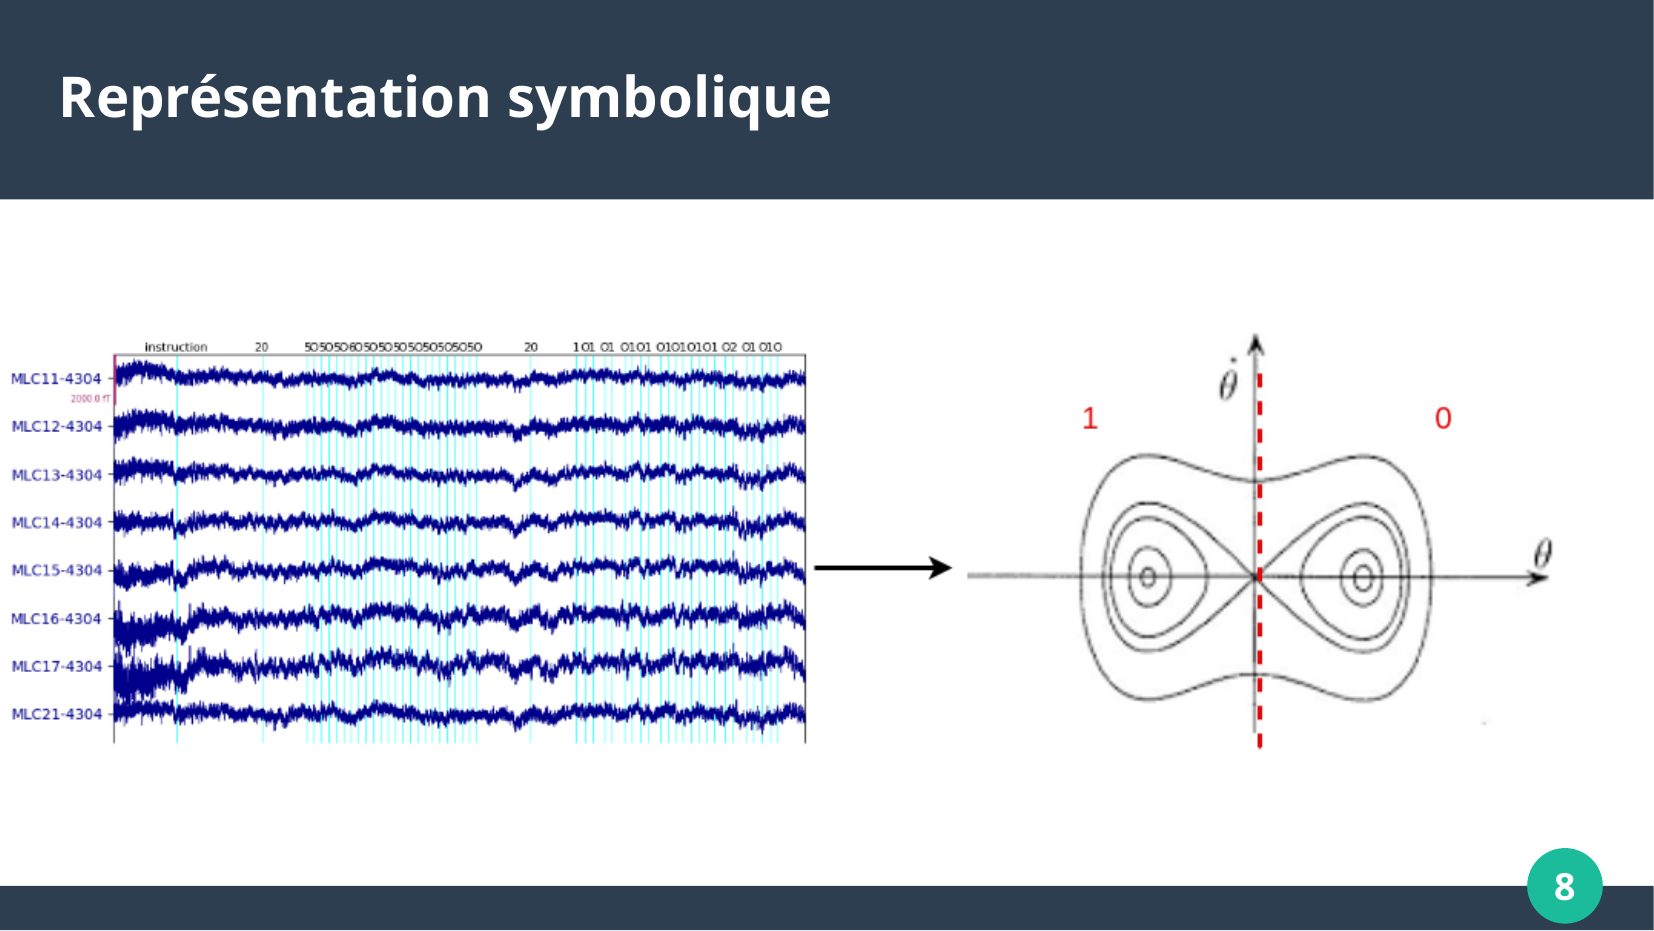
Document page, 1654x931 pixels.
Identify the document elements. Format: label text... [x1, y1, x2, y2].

picture [0, 332, 1565, 752]
title Représentation symbolique [59, 37, 1595, 155]
